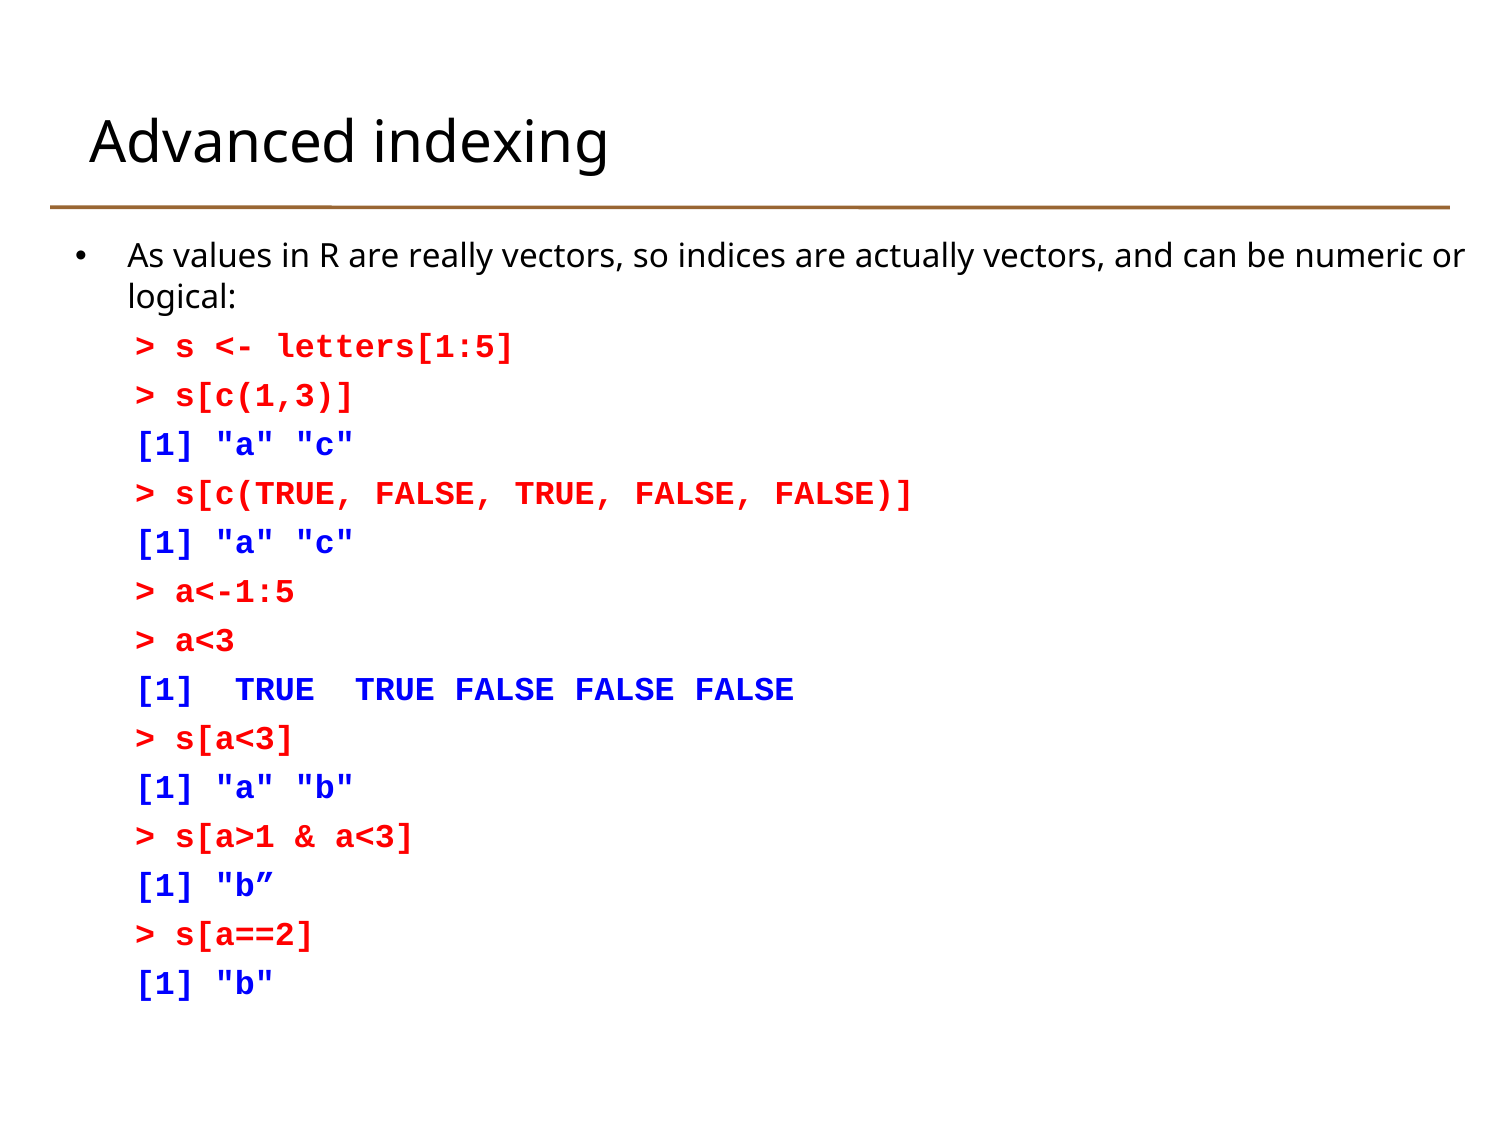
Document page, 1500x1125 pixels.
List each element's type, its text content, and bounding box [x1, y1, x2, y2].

text_box Advanced indexing [75, 44, 1425, 233]
text_box As values in R are really vectors, so indices are actually vectors, and can be numeric or logical: > s <- letters[1:5] > s[c(1,3)] [1] "a" "c" > s[c(TRUE, FALSE, TRUE, FALSE, FALSE)] [1] "a" "c" > a<-1:5 > a<3 [1] TRUE TRUE FALSE FALSE FALSE > s[a<3] [1] "a" "b" > s[a>1 & a<3] [1] "b” > s[a==2] [1] "b" [74, 233, 1477, 977]
